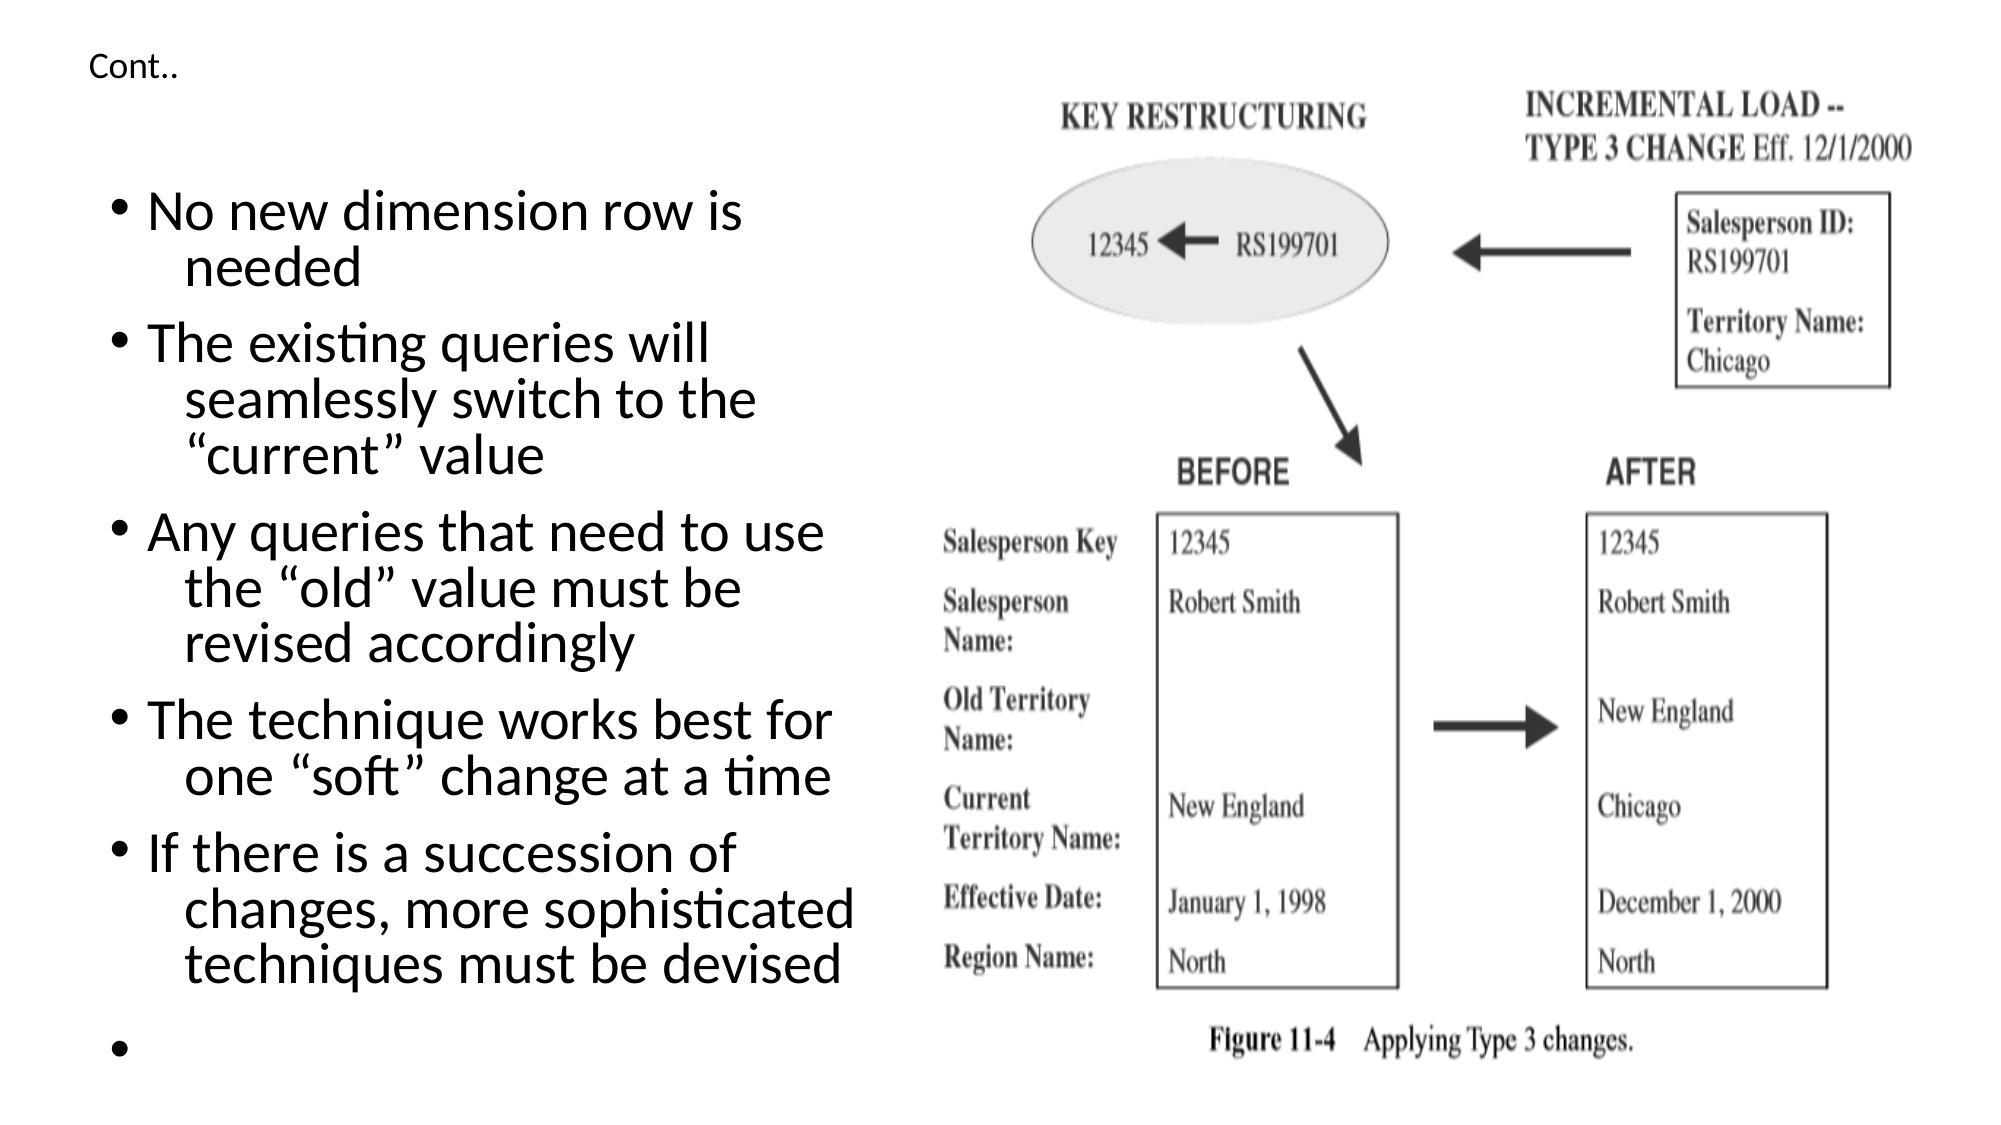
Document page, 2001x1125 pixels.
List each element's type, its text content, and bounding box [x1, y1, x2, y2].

picture [931, 69, 1927, 1075]
list No new dimension row is needed The existing queries will seamlessly switch to the “current” value Any queries that need to use the “old” value must be revised accordingly The technique works best for one “soft” change at a time If there is a succession of changes, more sophisticated techniques must be devised [94, 178, 931, 1046]
text_box Cont.. [73, 33, 203, 94]
